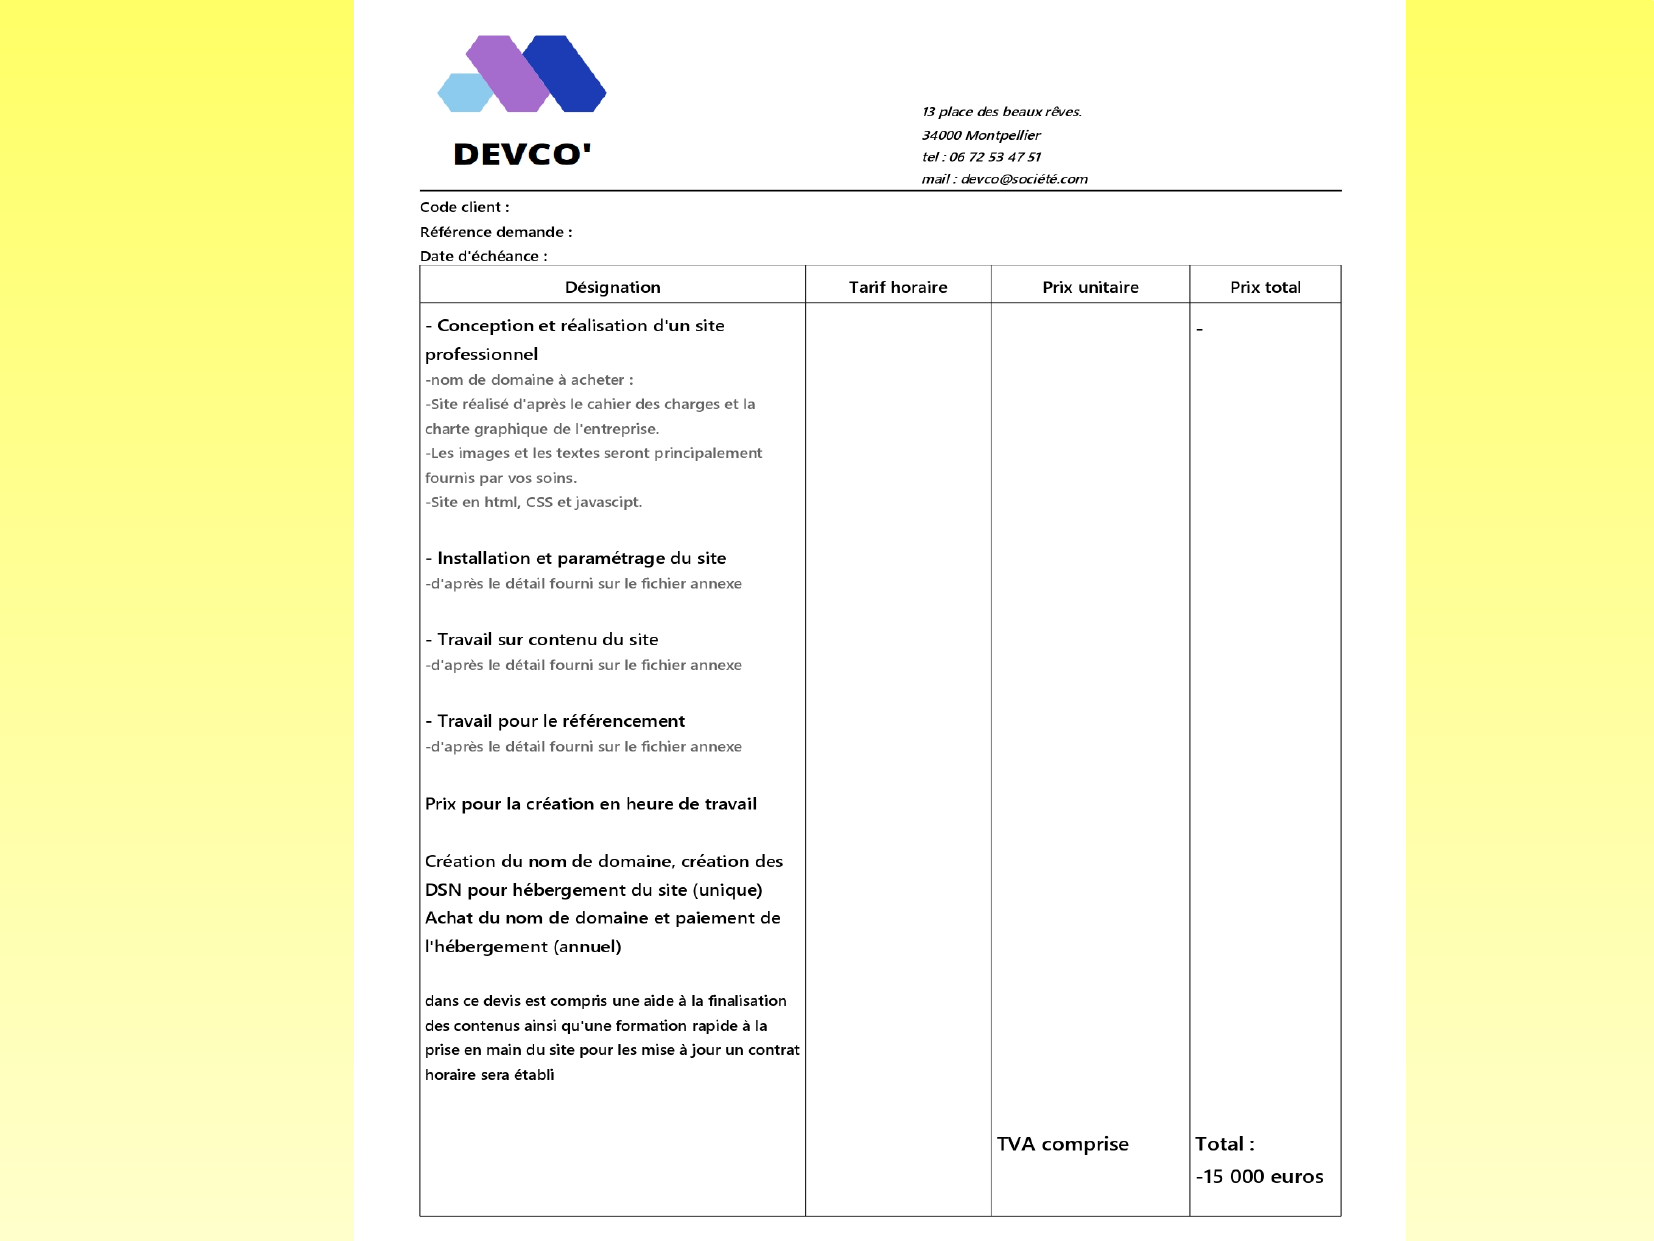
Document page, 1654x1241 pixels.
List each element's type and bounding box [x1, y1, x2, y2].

picture [354, 0, 1406, 1241]
